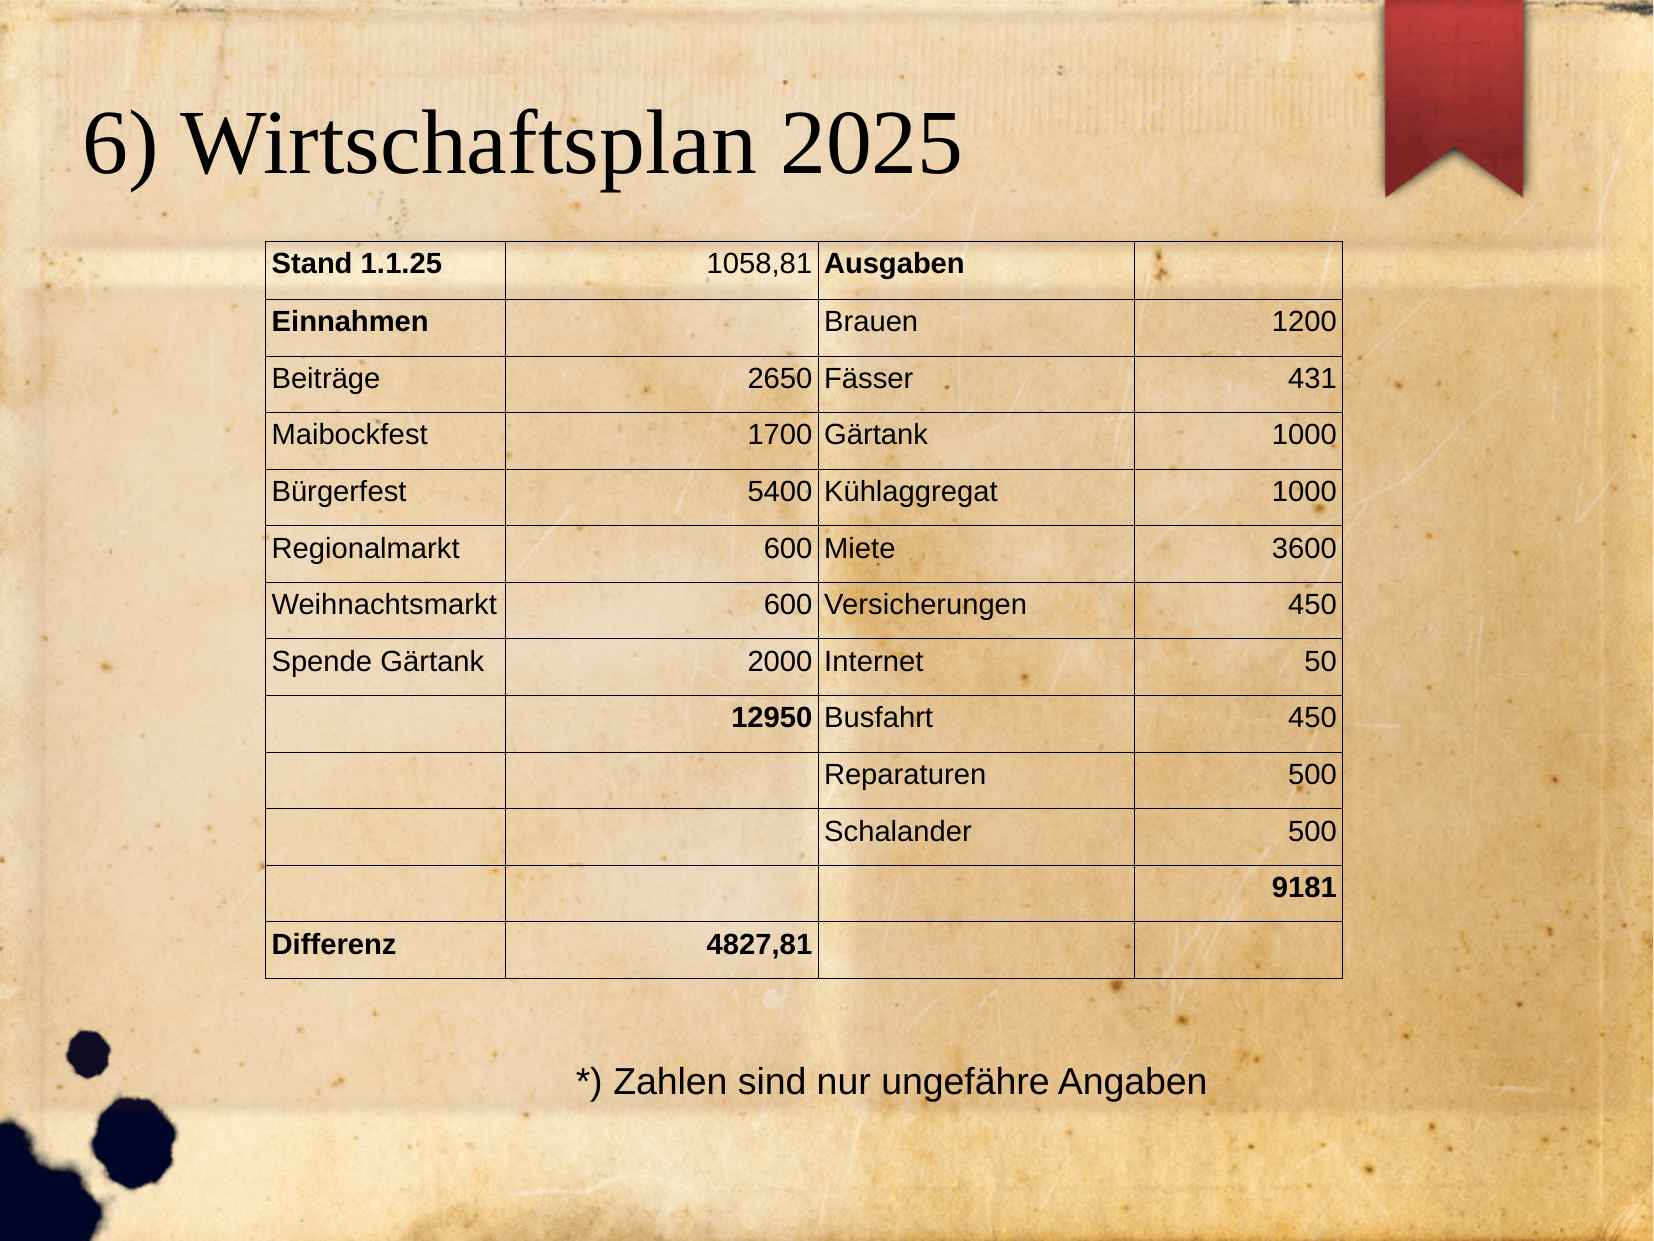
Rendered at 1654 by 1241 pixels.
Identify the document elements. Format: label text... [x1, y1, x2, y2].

table_cell [506, 866, 818, 921]
table_cell 50 [1135, 639, 1342, 695]
table_cell 500 [1135, 753, 1342, 808]
text_box *) Zahlen sind nur ungefähre Angaben [561, 1052, 1329, 1152]
table_cell [266, 809, 505, 865]
table_cell Maibockfest [266, 413, 505, 469]
table_cell 431 [1135, 357, 1342, 412]
table_cell 3600 [1135, 526, 1342, 582]
table_cell 1000 [1135, 413, 1342, 469]
table_cell Regionalmarkt [266, 526, 505, 582]
table_header [1135, 242, 1342, 299]
table_cell 600 [506, 526, 818, 582]
table_cell Busfahrt [819, 696, 1134, 752]
table_header Ausgaben [819, 242, 1134, 299]
table_cell Schalander [819, 809, 1134, 865]
picture [0, 0, 1654, 1241]
title 6) Wirtschaftsplan 2025 [82, 49, 1347, 237]
table_cell Beiträge [266, 357, 505, 412]
table_cell [1135, 922, 1342, 978]
table_header 1058,81 [506, 242, 818, 299]
table_cell 600 [506, 583, 818, 638]
table_cell [266, 866, 505, 921]
table_cell Miete [819, 526, 1134, 582]
table_cell [266, 696, 505, 752]
table_cell Fässer [819, 357, 1134, 412]
table_cell Versicherungen [819, 583, 1134, 638]
table_cell Weihnachtsmarkt [266, 583, 505, 638]
table_cell Differenz [266, 922, 505, 978]
table_cell Reparaturen [819, 753, 1134, 808]
table_cell 9181 [1135, 866, 1342, 921]
table_cell Internet [819, 639, 1134, 695]
table_cell Brauen [819, 300, 1134, 356]
table_cell [506, 809, 818, 865]
table_cell 1000 [1135, 470, 1342, 525]
table_header Stand 1.1.25 [266, 242, 505, 299]
table_cell 450 [1135, 696, 1342, 752]
table_cell 1200 [1135, 300, 1342, 356]
table_cell 2650 [506, 357, 818, 412]
table_cell 4827,81 [506, 922, 818, 978]
table_cell Spende Gärtank [266, 639, 505, 695]
table_cell [506, 753, 818, 808]
table_cell [819, 922, 1134, 978]
table_cell 500 [1135, 809, 1342, 865]
table_cell [506, 300, 818, 356]
table_cell 5400 [506, 470, 818, 525]
table_cell 1700 [506, 413, 818, 469]
table_cell 12950 [506, 696, 818, 752]
table_cell 2000 [506, 639, 818, 695]
table_cell Kühlaggregat [819, 470, 1134, 525]
table_cell Bürgerfest [266, 470, 505, 525]
table_cell Einnahmen [266, 300, 505, 356]
table_cell [266, 753, 505, 808]
table_cell 450 [1135, 583, 1342, 638]
table_cell [819, 866, 1134, 921]
table_cell Gärtank [819, 413, 1134, 469]
